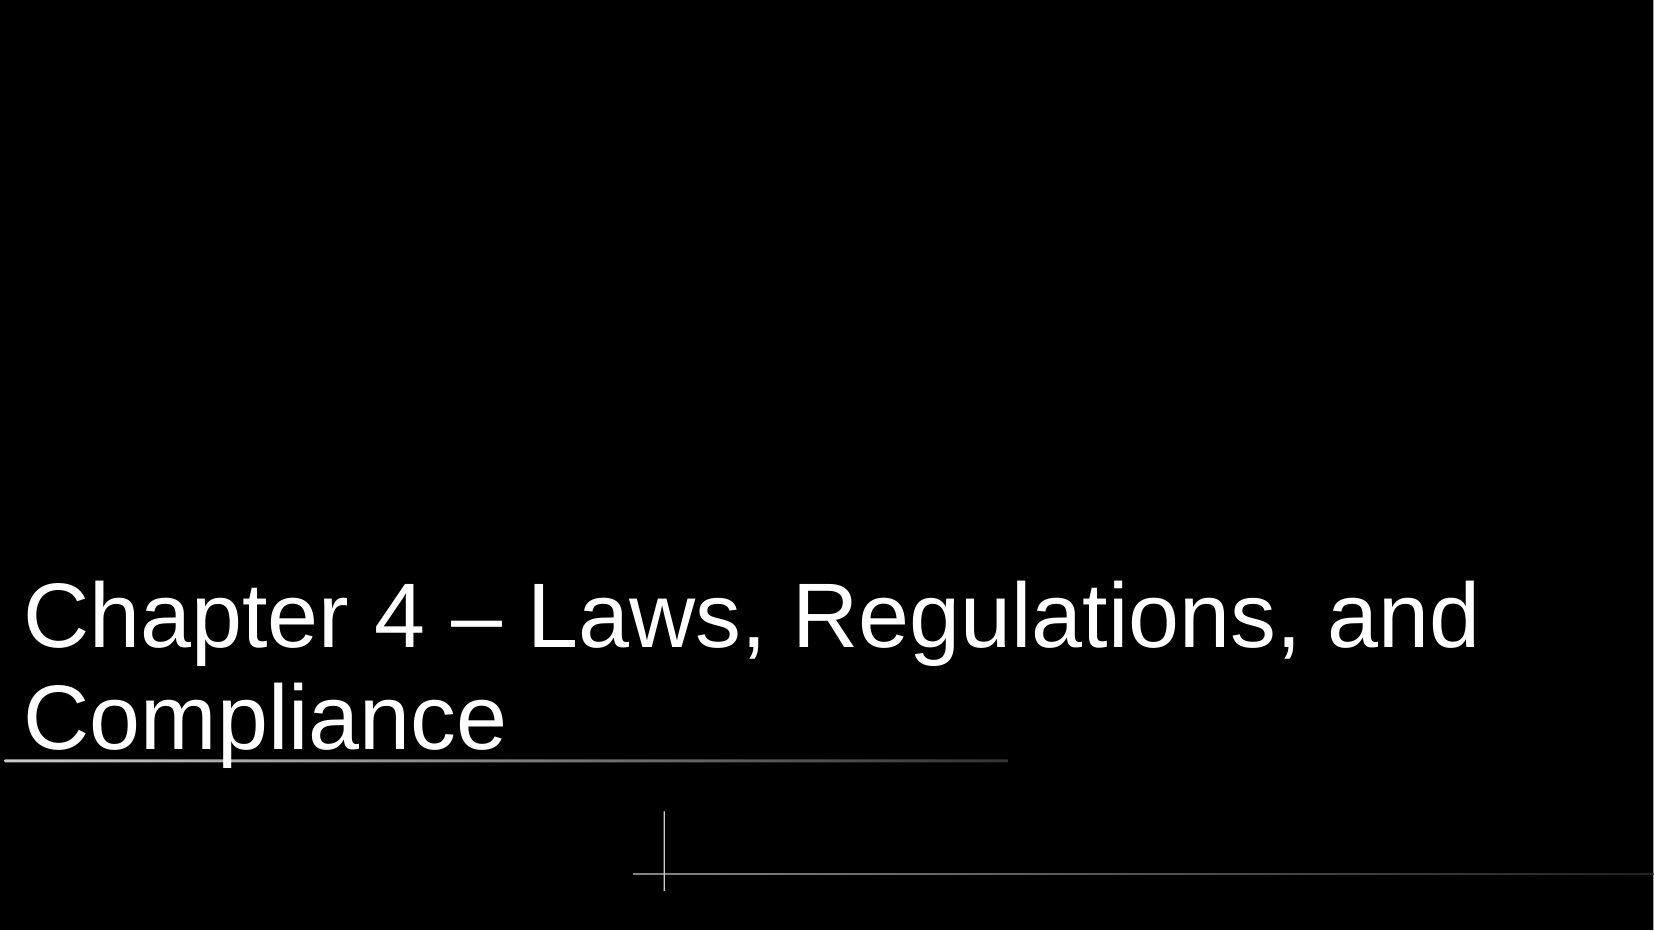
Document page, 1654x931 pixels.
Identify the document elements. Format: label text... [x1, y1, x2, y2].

title Chapter 4 – Laws, Regulations, and Compliance [23, 564, 1501, 770]
